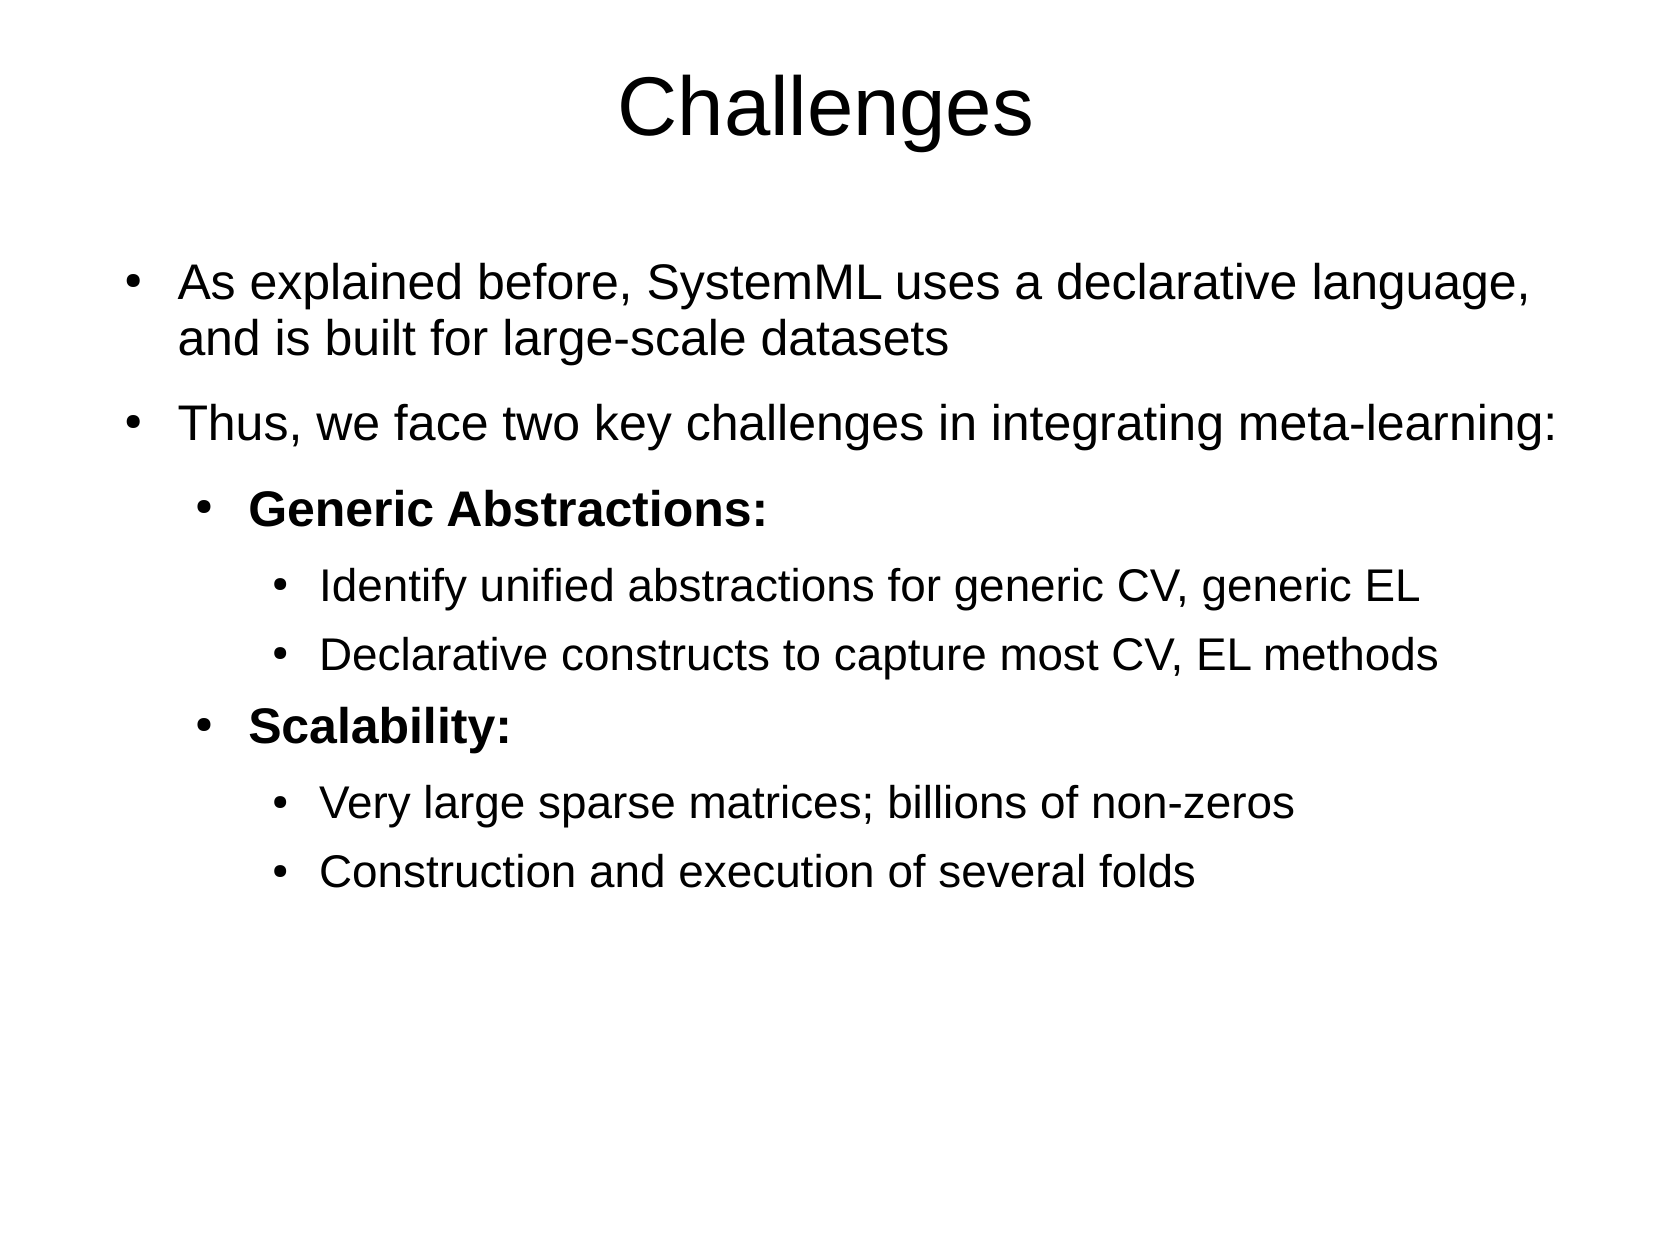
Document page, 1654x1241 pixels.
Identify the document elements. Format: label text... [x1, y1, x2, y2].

title Challenges [57, 45, 1595, 233]
list As explained before, SystemML uses a declarative language, and is built for large-scale datasets Thus, we face two key challenges in integrating meta-learning: Generic Abstractions: Identify unified abstractions for generic CV, generic EL Declarative constructs to capture most CV, EL methods Scalability: Very large sparse matrices; billions of non-zeros Construction and execution of several folds [106, 254, 1607, 1155]
